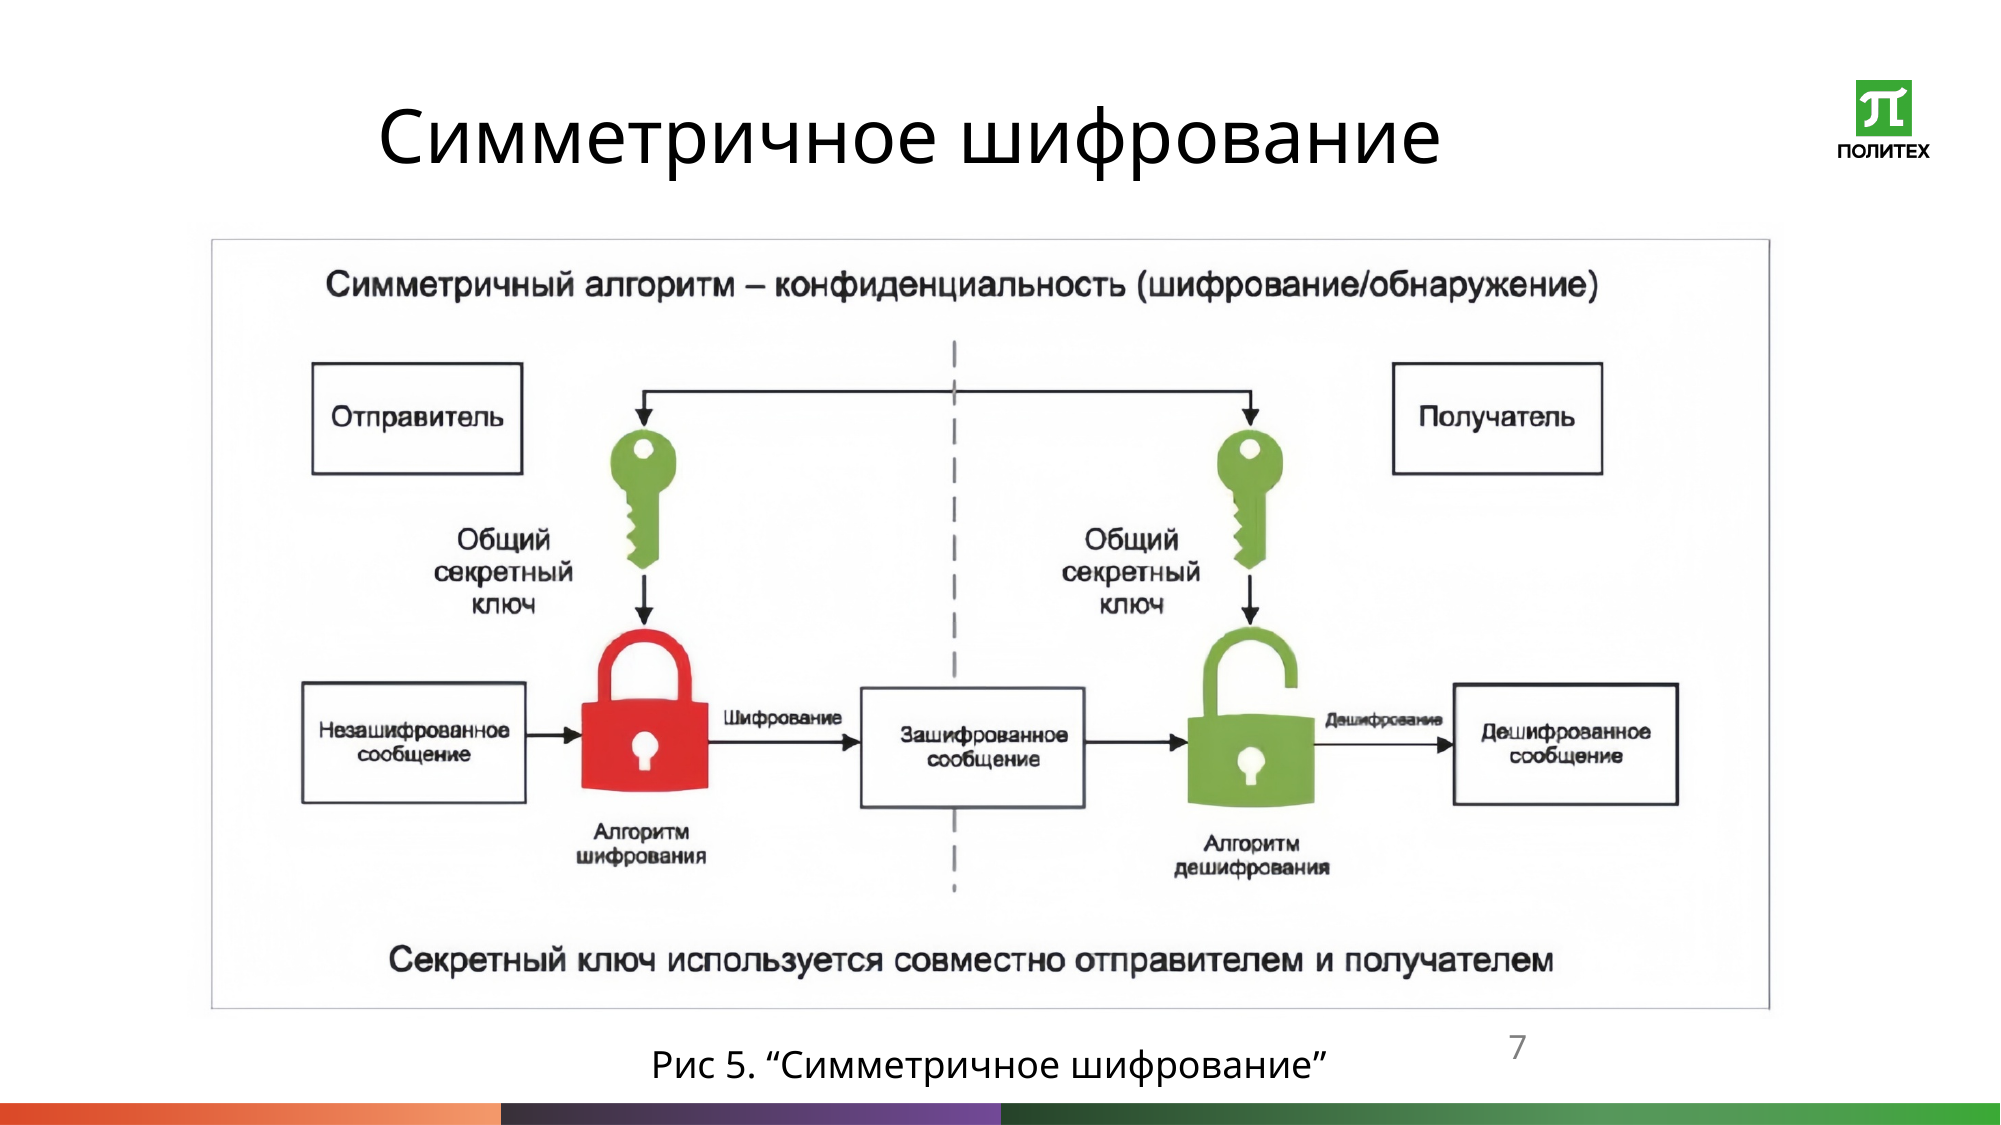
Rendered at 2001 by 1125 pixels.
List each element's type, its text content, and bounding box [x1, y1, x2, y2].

title Симметричное шифрование [138, 91, 1684, 305]
text_box 7 [1493, 1018, 1944, 1079]
text_box Рис 5. “Симметричное шифрование” [635, 1033, 1335, 1094]
picture [187, 222, 1784, 1019]
